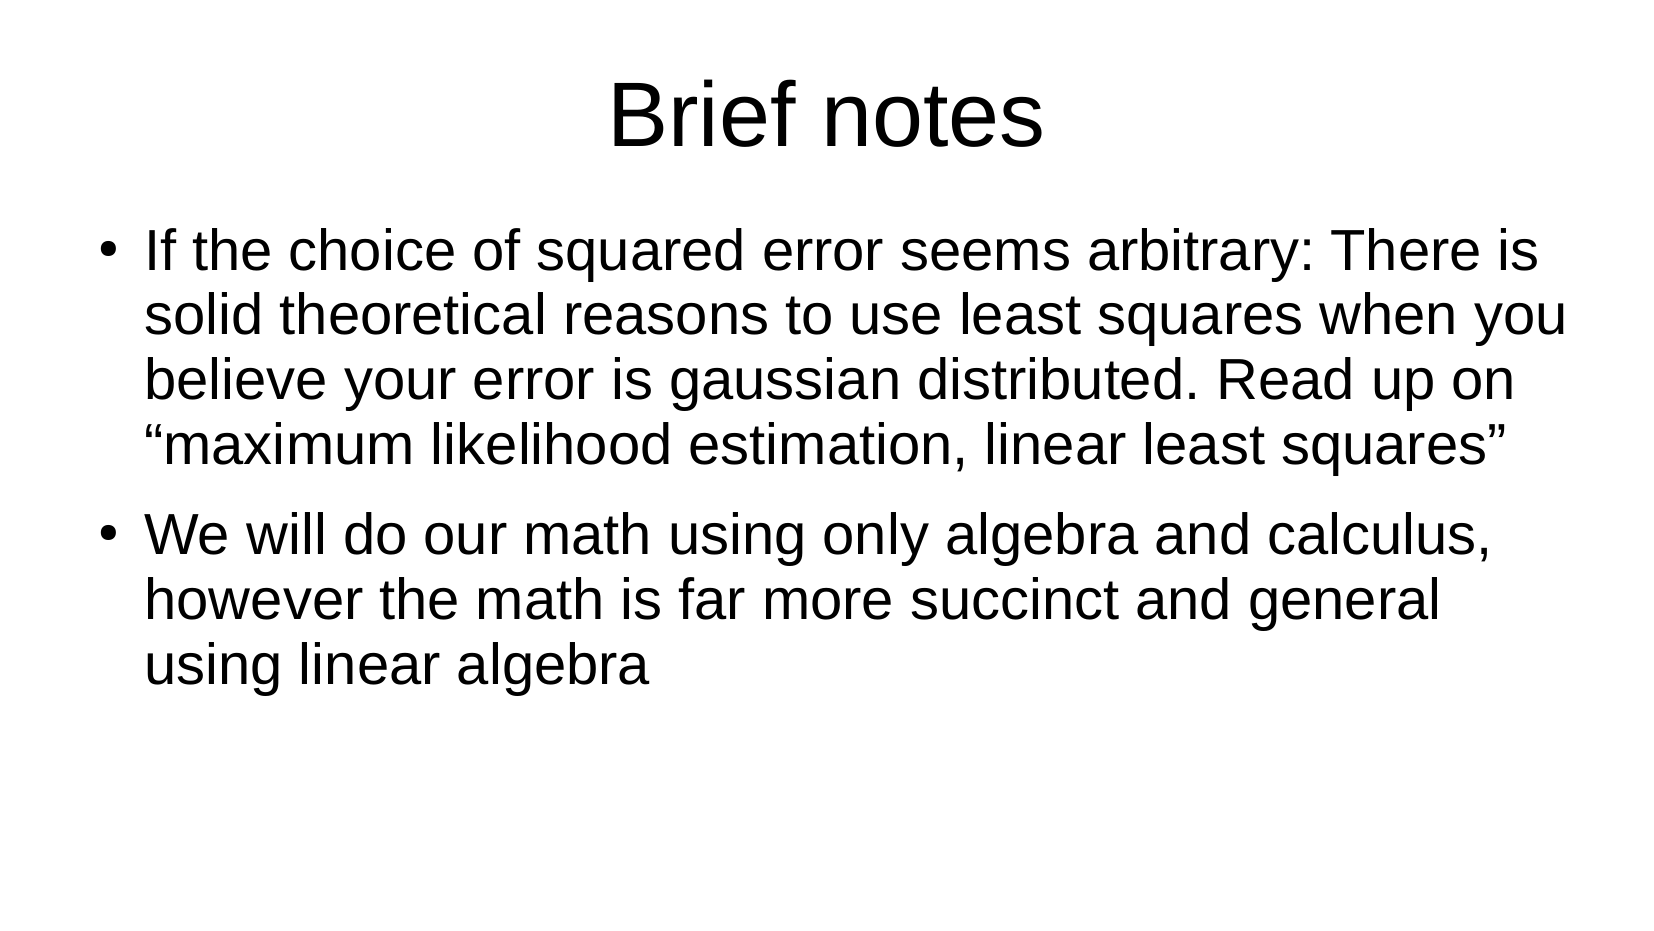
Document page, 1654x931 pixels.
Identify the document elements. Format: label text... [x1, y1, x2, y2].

title Brief notes [82, 37, 1571, 193]
list If the choice of squared error seems arbitrary: There is solid theoretical reasons to use least squares when you believe your error is gaussian distributed. Read up on “maximum likelihood estimation, linear least squares” We will do our math using only algebra and calculus, however the math is far more succinct and general using linear algebra [82, 217, 1571, 758]
